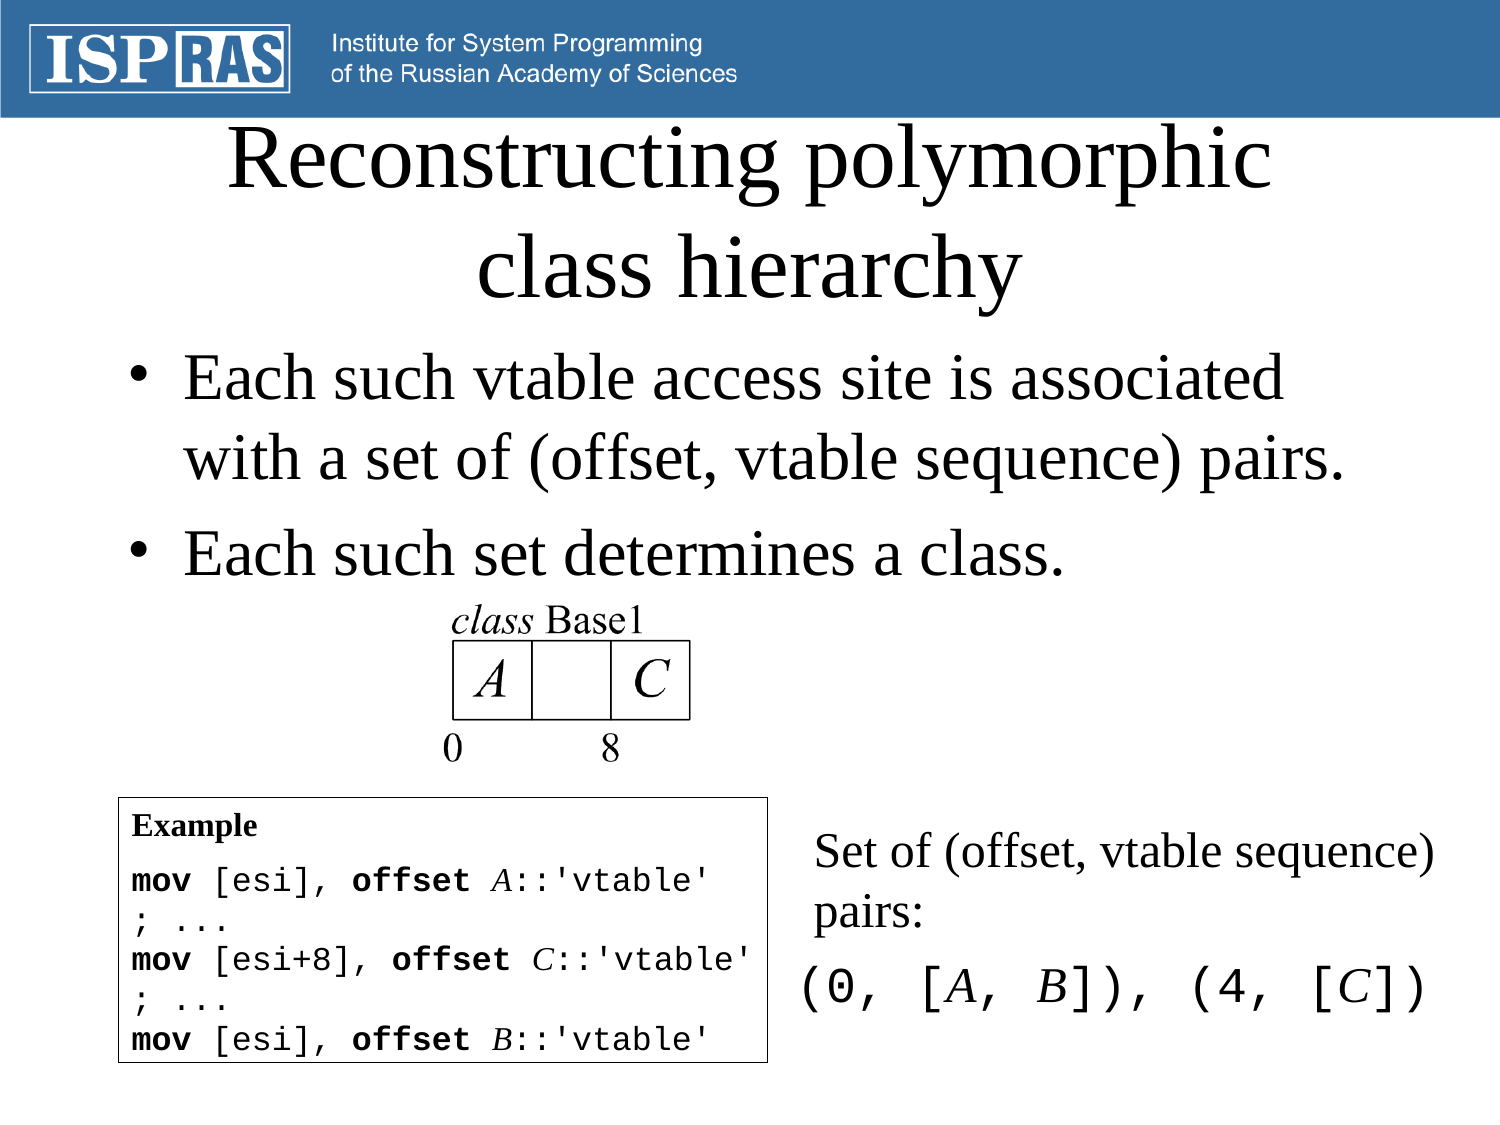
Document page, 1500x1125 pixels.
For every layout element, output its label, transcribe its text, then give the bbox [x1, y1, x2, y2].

text_box Example mov [esi], offset A::'vtable' ; ... mov [esi+8], offset C::'vtable' ; ... mov [esi], offset B::'vtable' [118, 797, 768, 1063]
picture [0, 0, 1500, 1125]
list Each such vtable access site is associated with a set of (offset, vtable sequence) pairs. Each such set determines a class. [112, 324, 1388, 1001]
text_box Set of (offset, vtable sequence) pairs: (0, [A, B]), (4, [C]) [797, 826, 1447, 1004]
title Reconstructing polymorphic class hierarchy [112, 88, 1388, 324]
